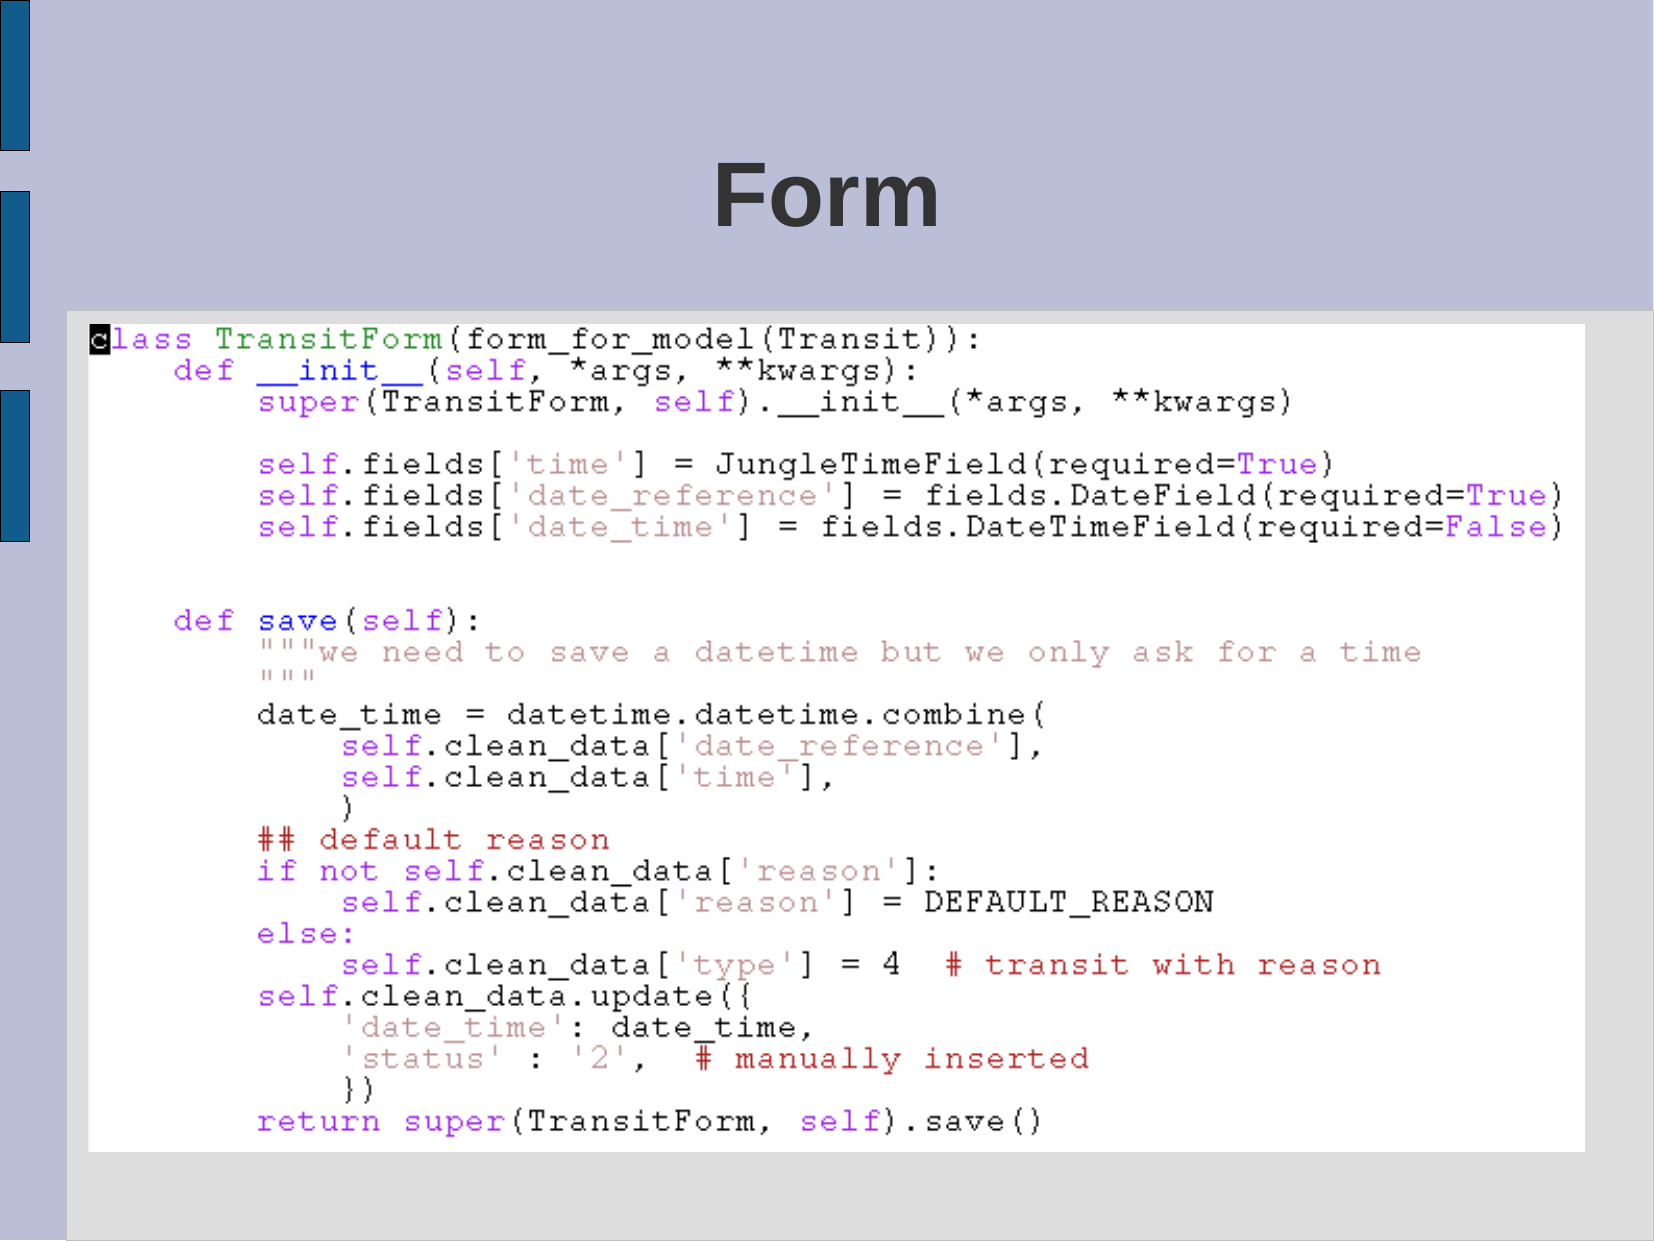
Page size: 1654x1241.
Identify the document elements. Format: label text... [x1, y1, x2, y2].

title Form [121, 91, 1534, 299]
picture [88, 324, 1585, 1152]
